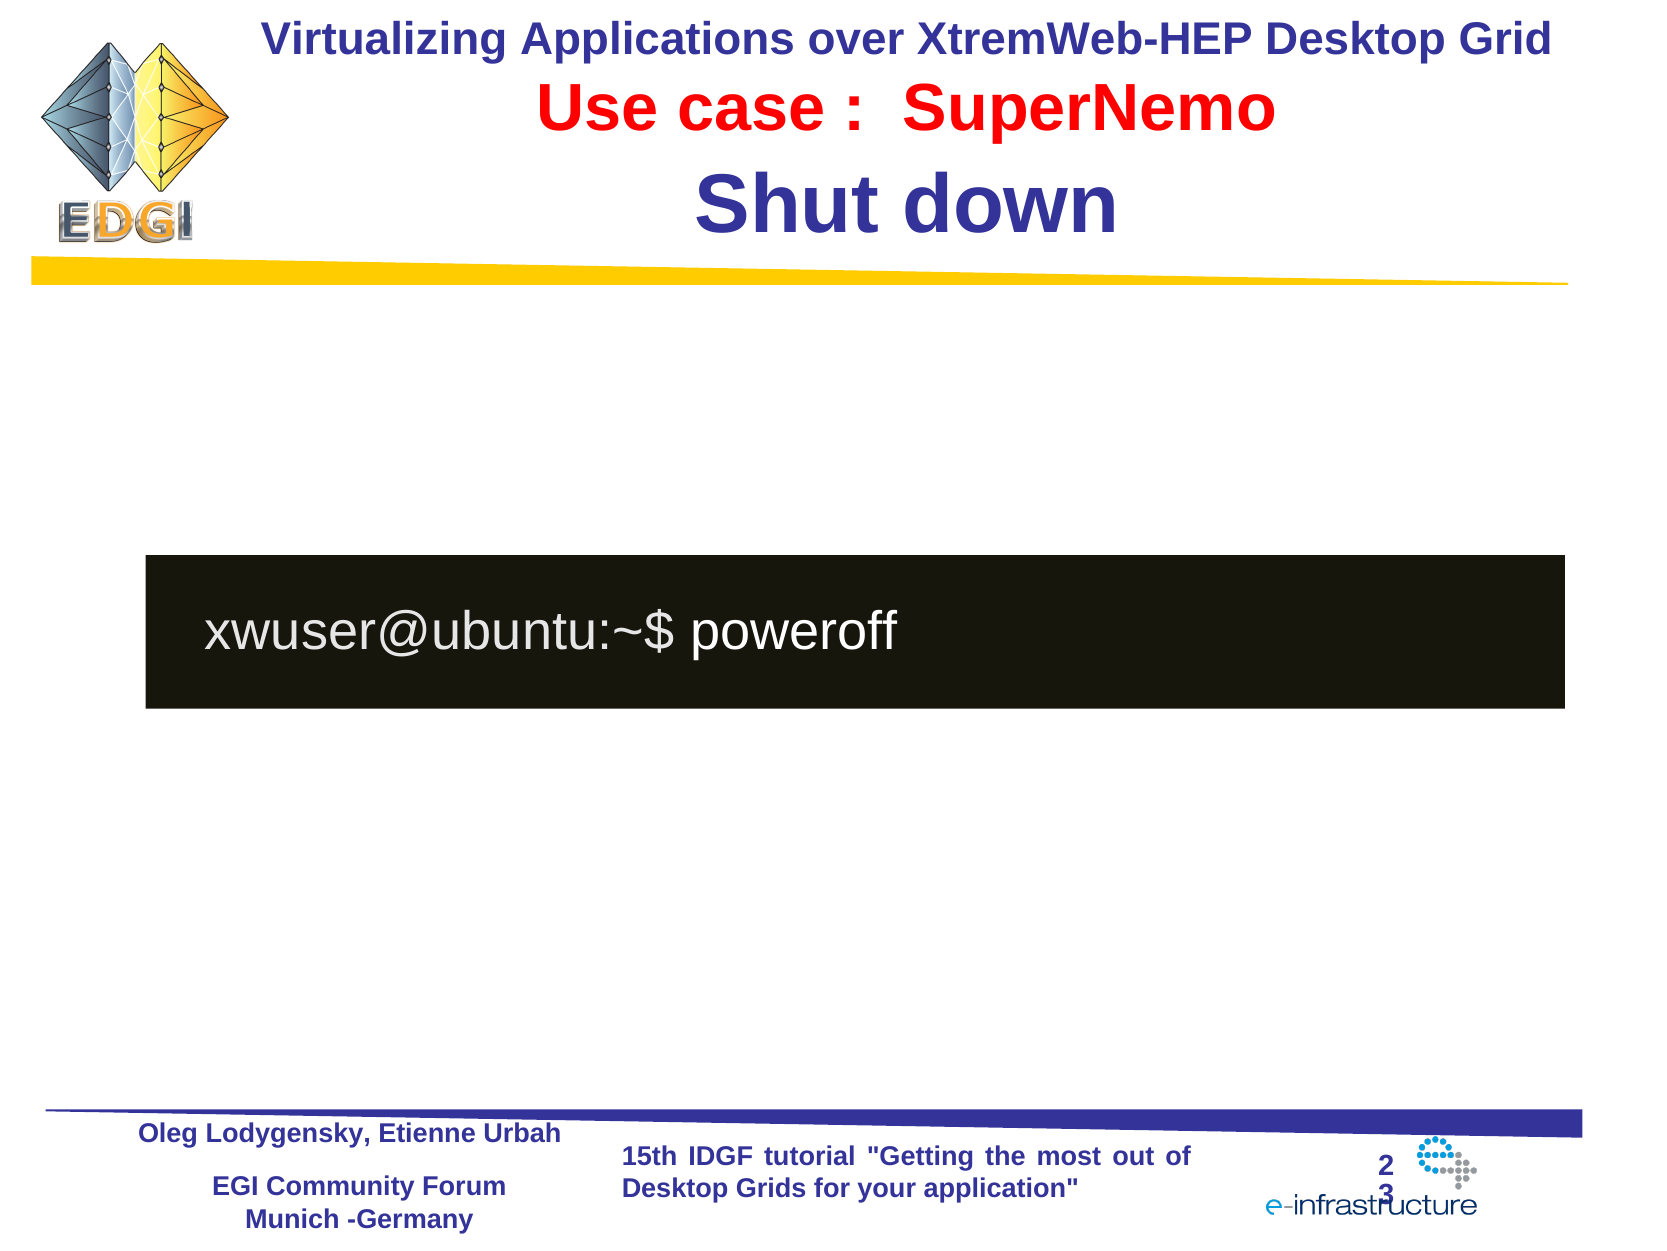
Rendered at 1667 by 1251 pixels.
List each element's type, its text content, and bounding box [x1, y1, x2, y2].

text_box Virtualizing Applications over XtremWeb-HEP Desktop Grid Use case : SuperNemo Shut down [227, 16, 1595, 242]
text_box xwuser@ubuntu:~$ poweroff [145, 555, 1565, 709]
picture [31, 37, 238, 249]
picture [1266, 1136, 1477, 1215]
